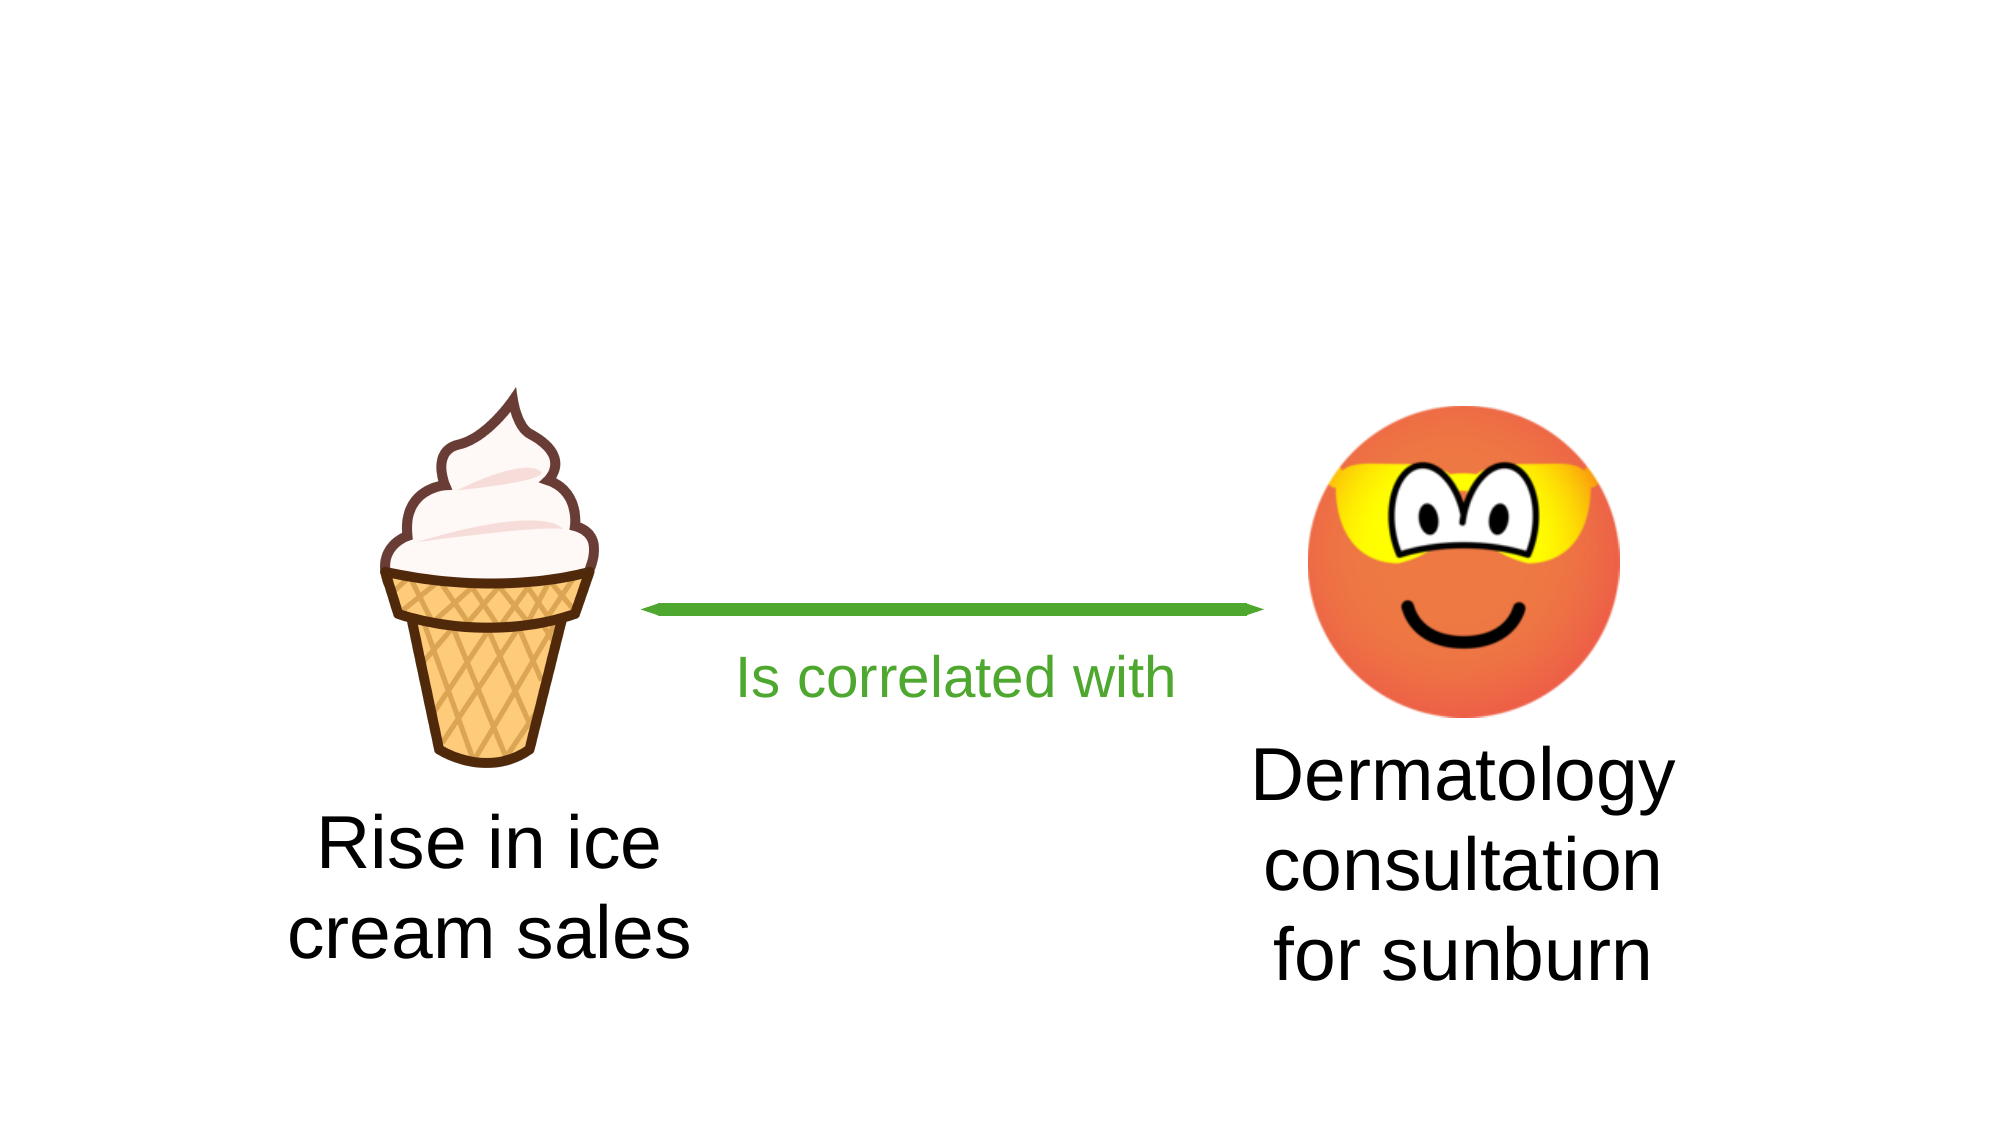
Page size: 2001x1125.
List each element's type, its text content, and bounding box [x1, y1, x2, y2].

picture [380, 387, 599, 768]
picture [1308, 407, 1620, 717]
text_box Rise in ice cream sales [247, 785, 732, 983]
text_box Dermatology consultation for sunburn [1221, 717, 1706, 1006]
text_box Is correlated with [714, 632, 1199, 718]
